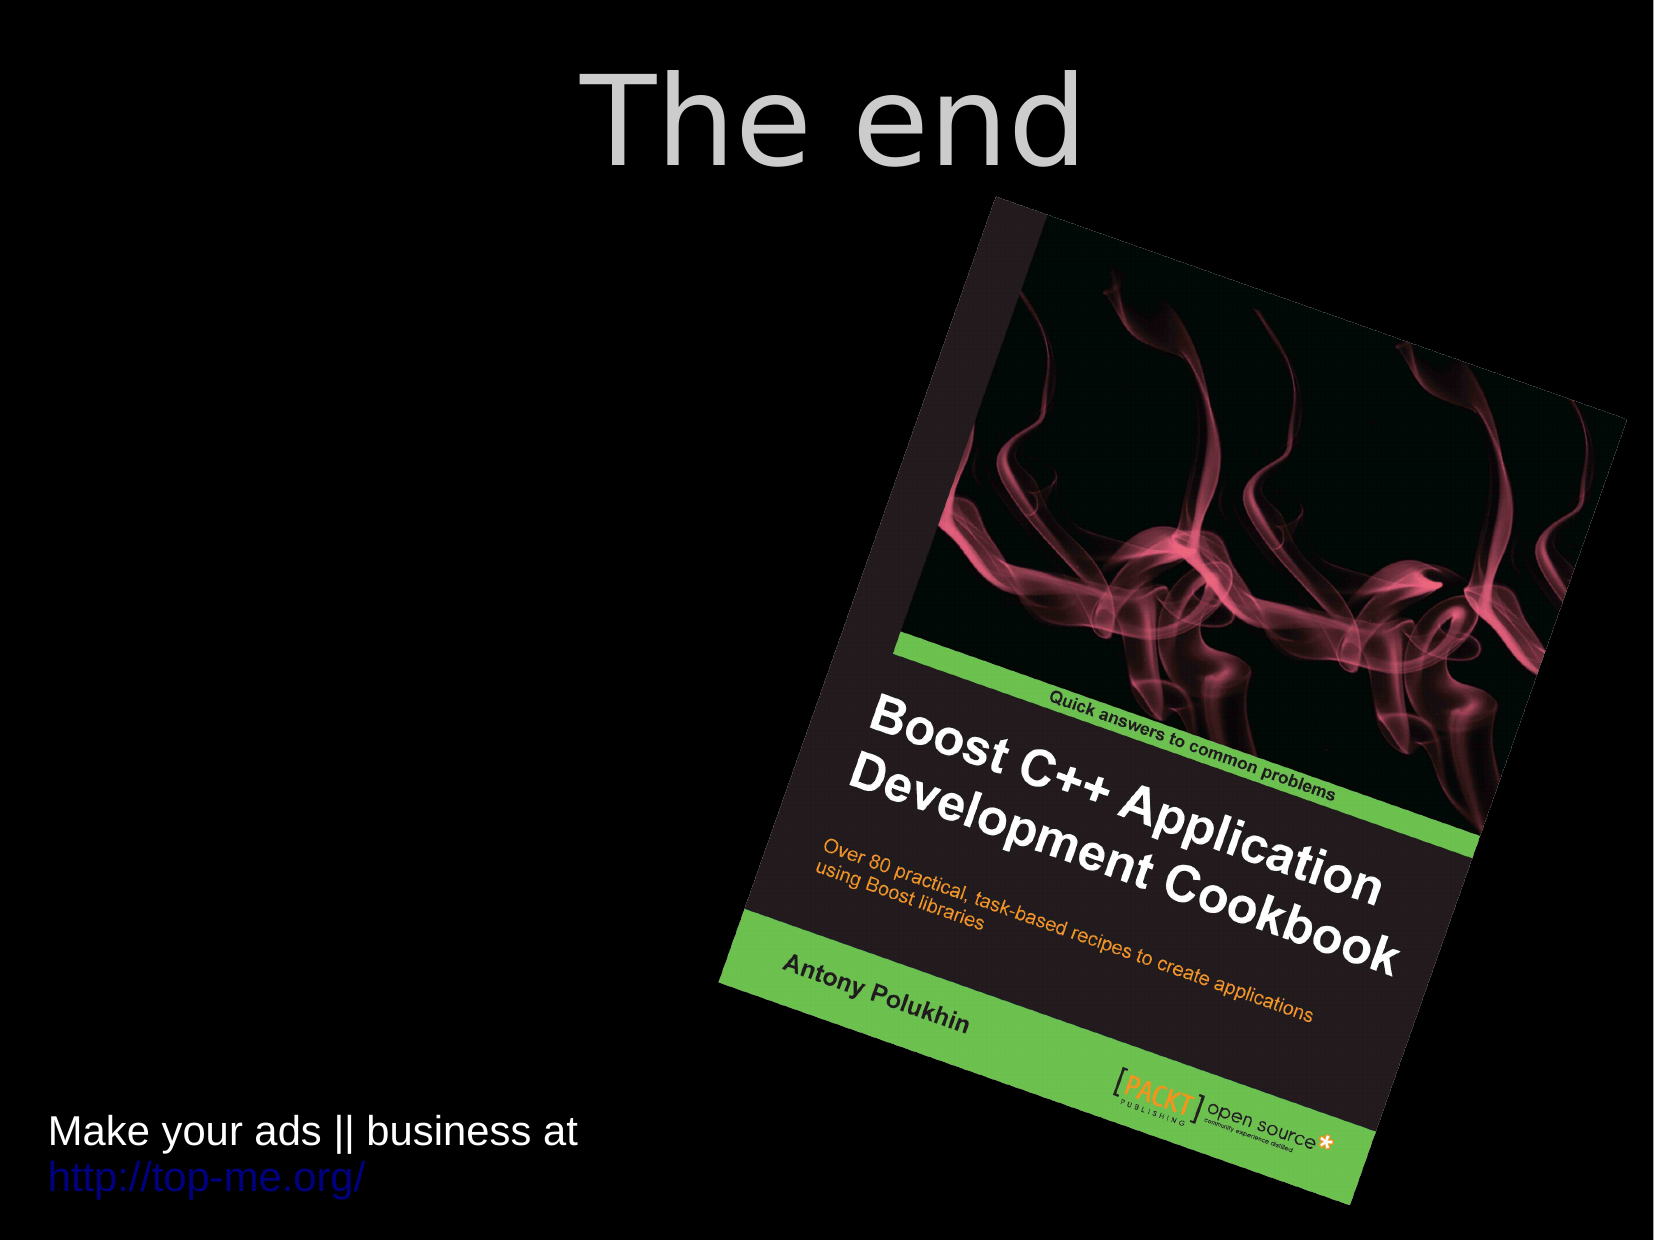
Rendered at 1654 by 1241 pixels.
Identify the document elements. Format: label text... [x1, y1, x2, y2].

text_box Make your ads || business at http://top-me.org/ [47, 1107, 796, 1241]
title The end [90, 45, 1579, 200]
picture [718, 196, 1627, 1205]
